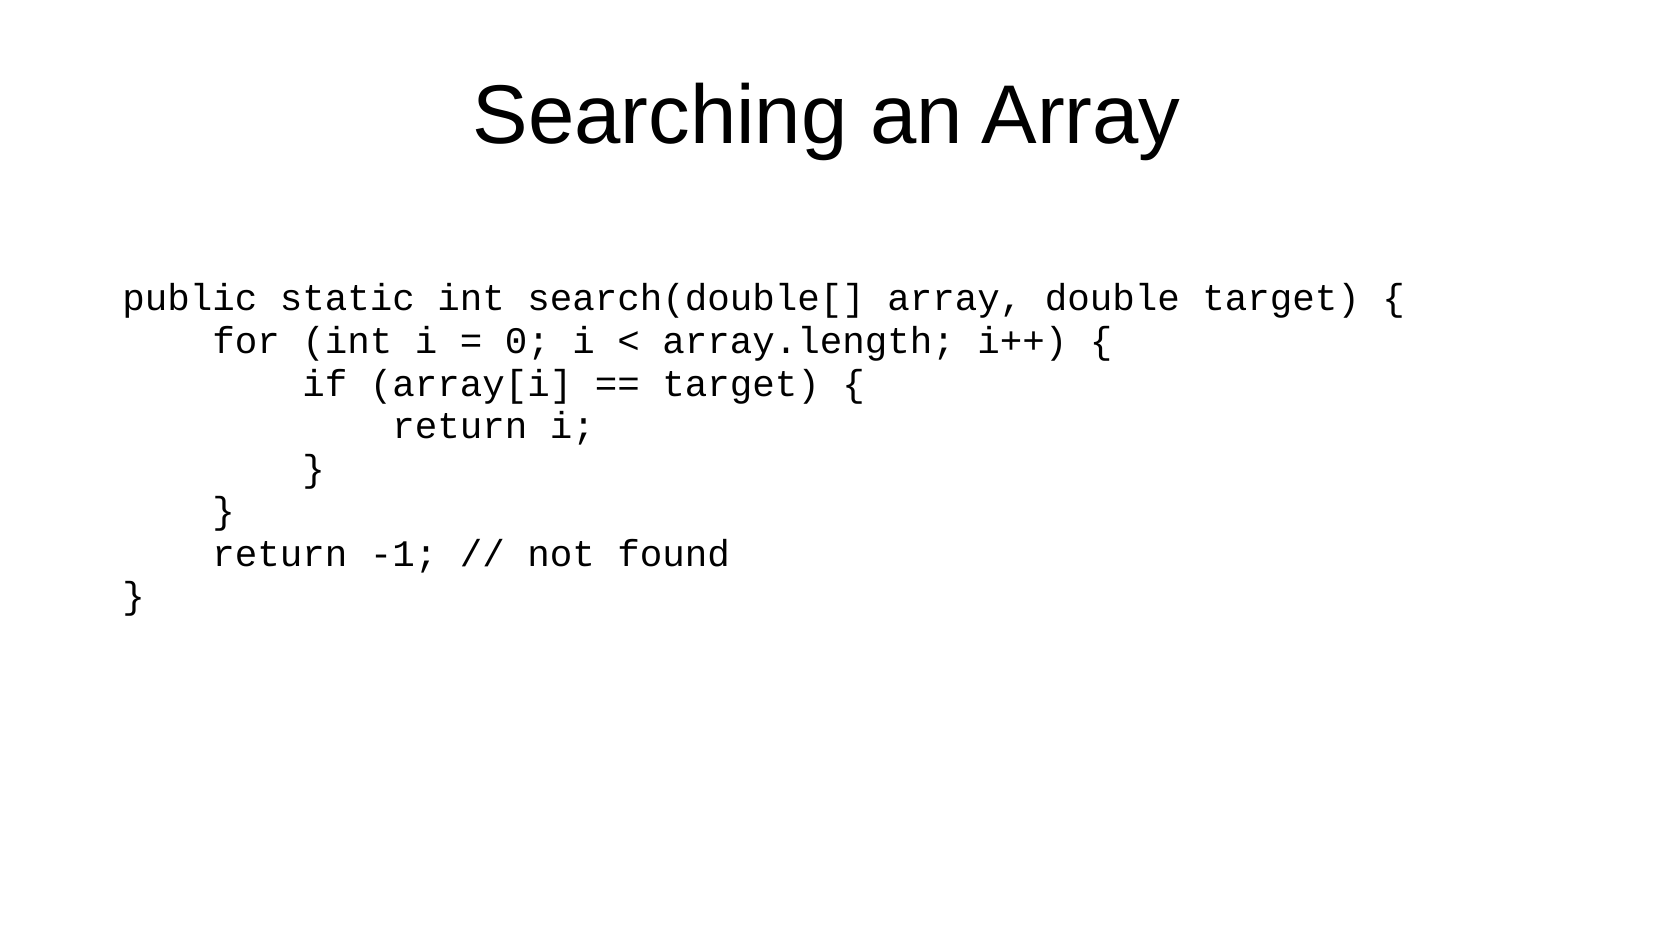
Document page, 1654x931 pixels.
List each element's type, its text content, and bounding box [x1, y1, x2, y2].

text_box public static int search(double[] array, double target) { for (int i = 0; i < array.length; i++) { if (array[i] == target) { return i; } } return -1; // not found } [107, 272, 1469, 713]
title Searching an Array [82, 37, 1571, 193]
